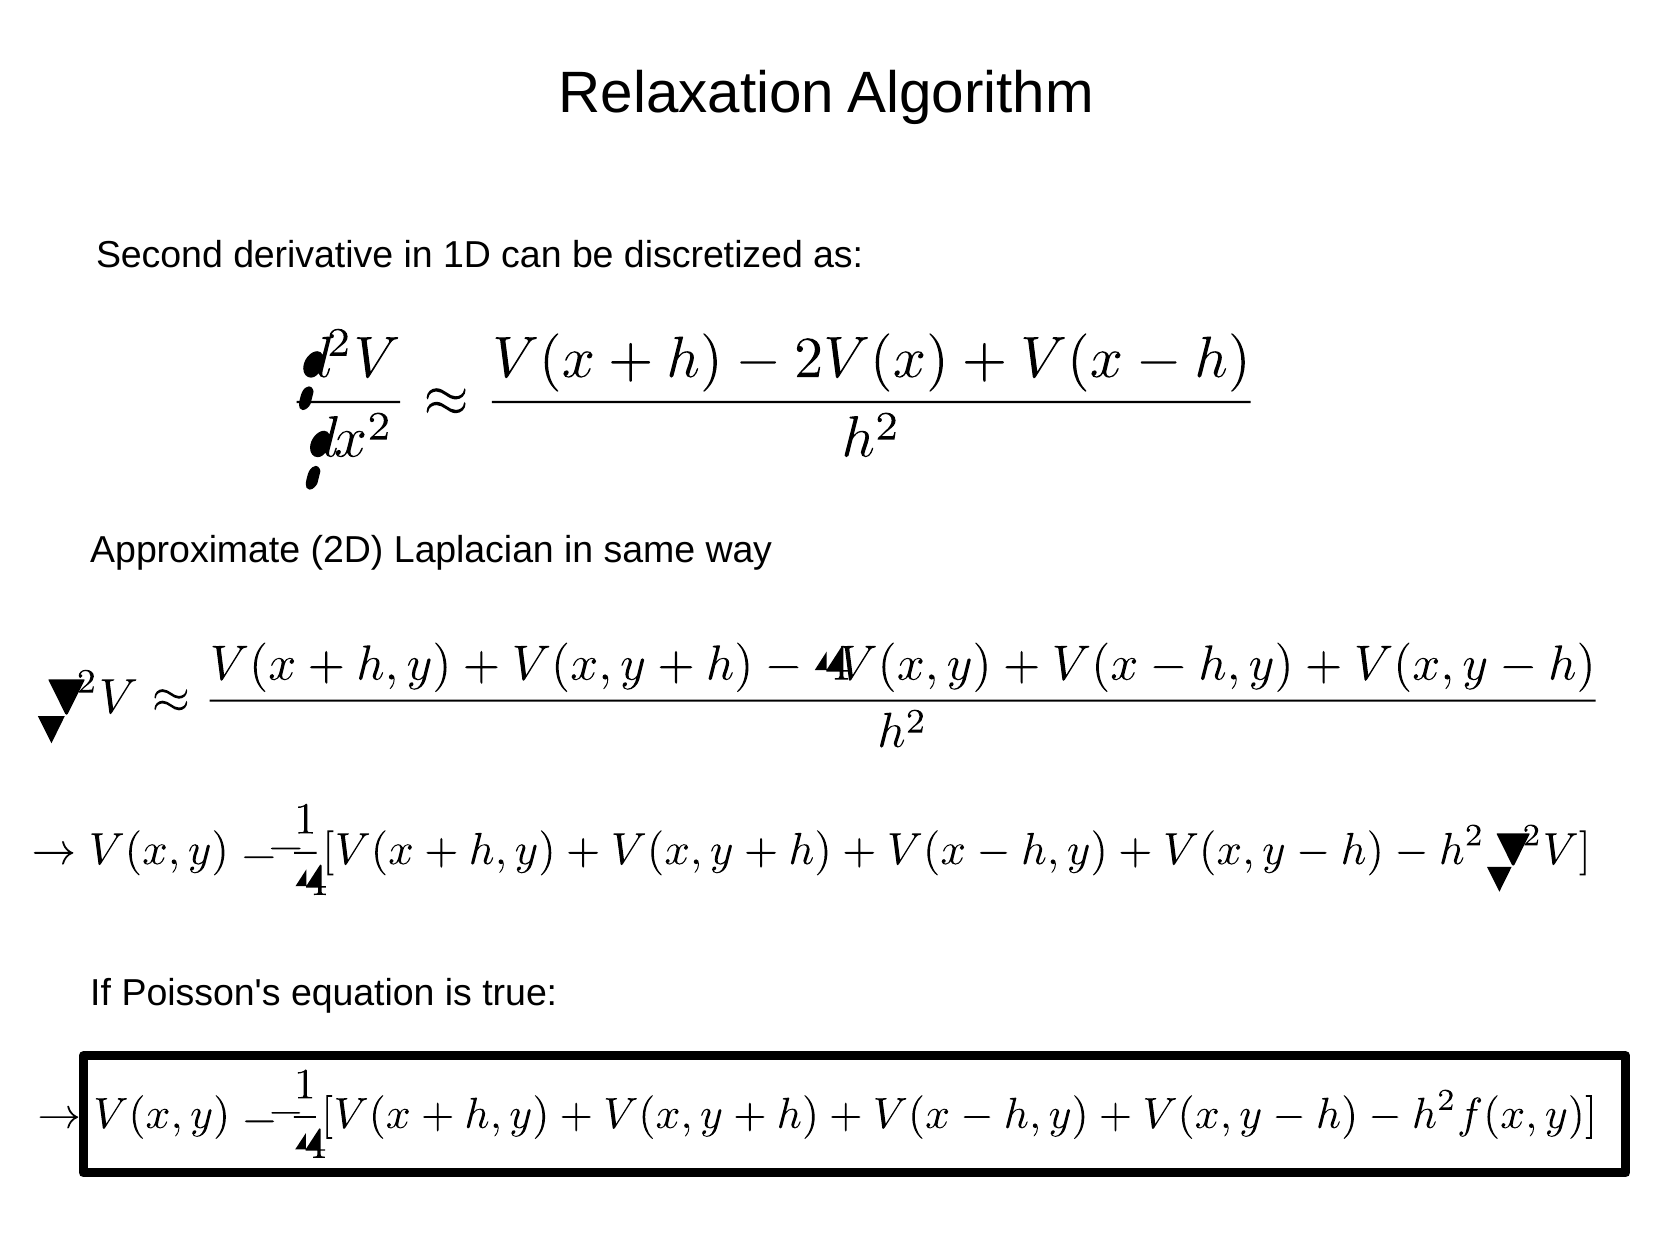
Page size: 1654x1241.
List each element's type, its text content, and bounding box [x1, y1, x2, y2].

text_box [305, 465, 321, 490]
title Relaxation Algorithm [82, 49, 1571, 136]
text_box [37, 1055, 1626, 1173]
text_box [35, 642, 1596, 748]
text_box [31, 803, 1592, 896]
text_box [296, 328, 1251, 458]
text_box Approximate (2D) Laplacian in same way [75, 521, 925, 579]
text_box Second derivative in 1D can be discretized as: [81, 225, 886, 283]
text_box If Poisson's equation is true: [75, 964, 925, 1021]
